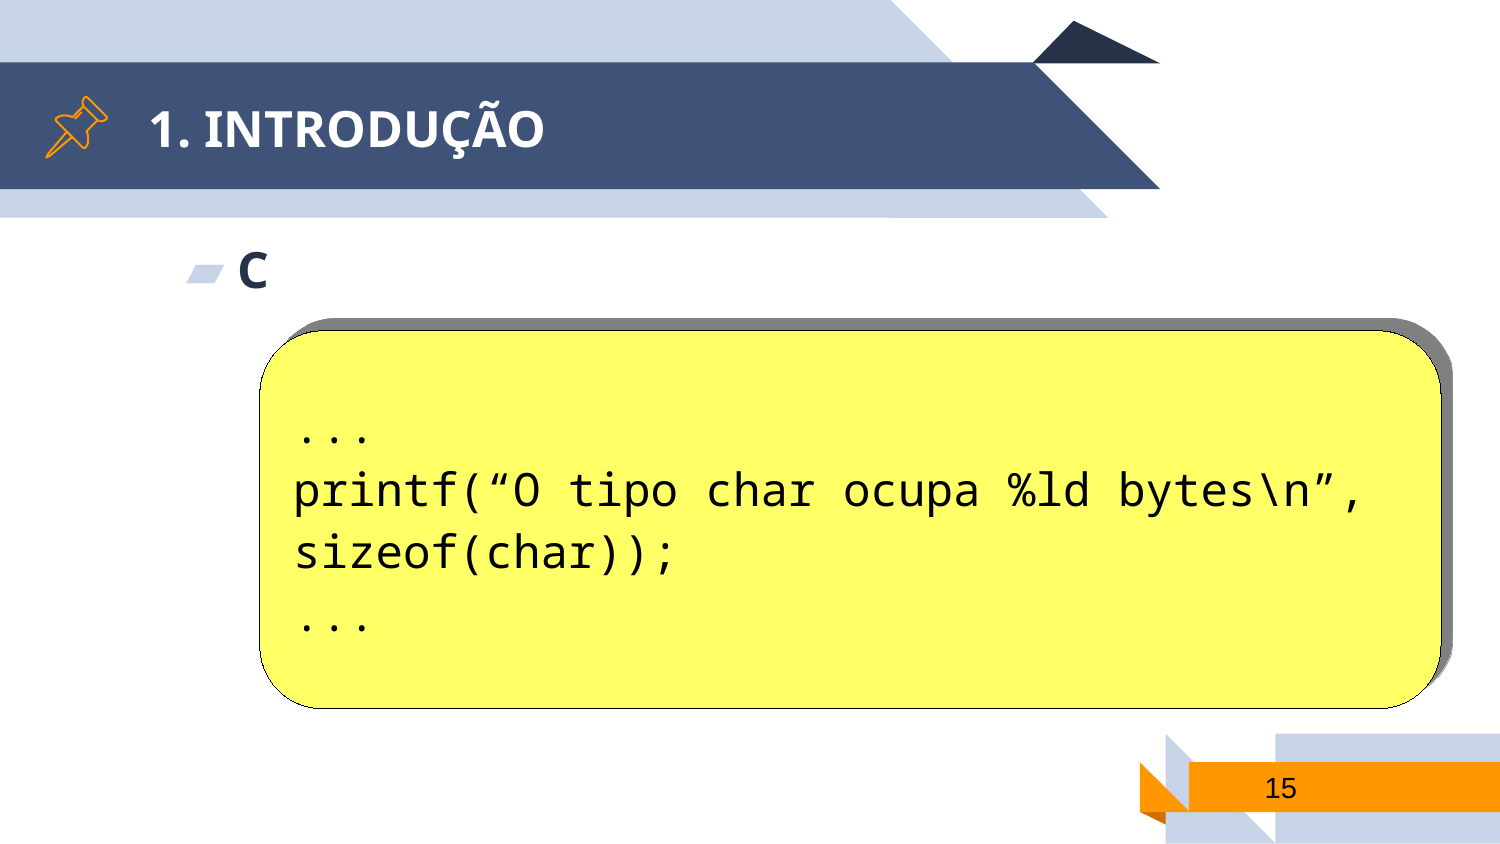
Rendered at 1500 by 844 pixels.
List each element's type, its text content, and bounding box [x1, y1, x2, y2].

slide_number <number> [1249, 760, 1494, 813]
title 1. INTRODUÇÃO [133, 64, 1035, 190]
list C [133, 217, 1430, 319]
text_box ... printf(“O tipo char ocupa %ld bytes\n”, sizeof(char)); ... [259, 330, 1442, 709]
